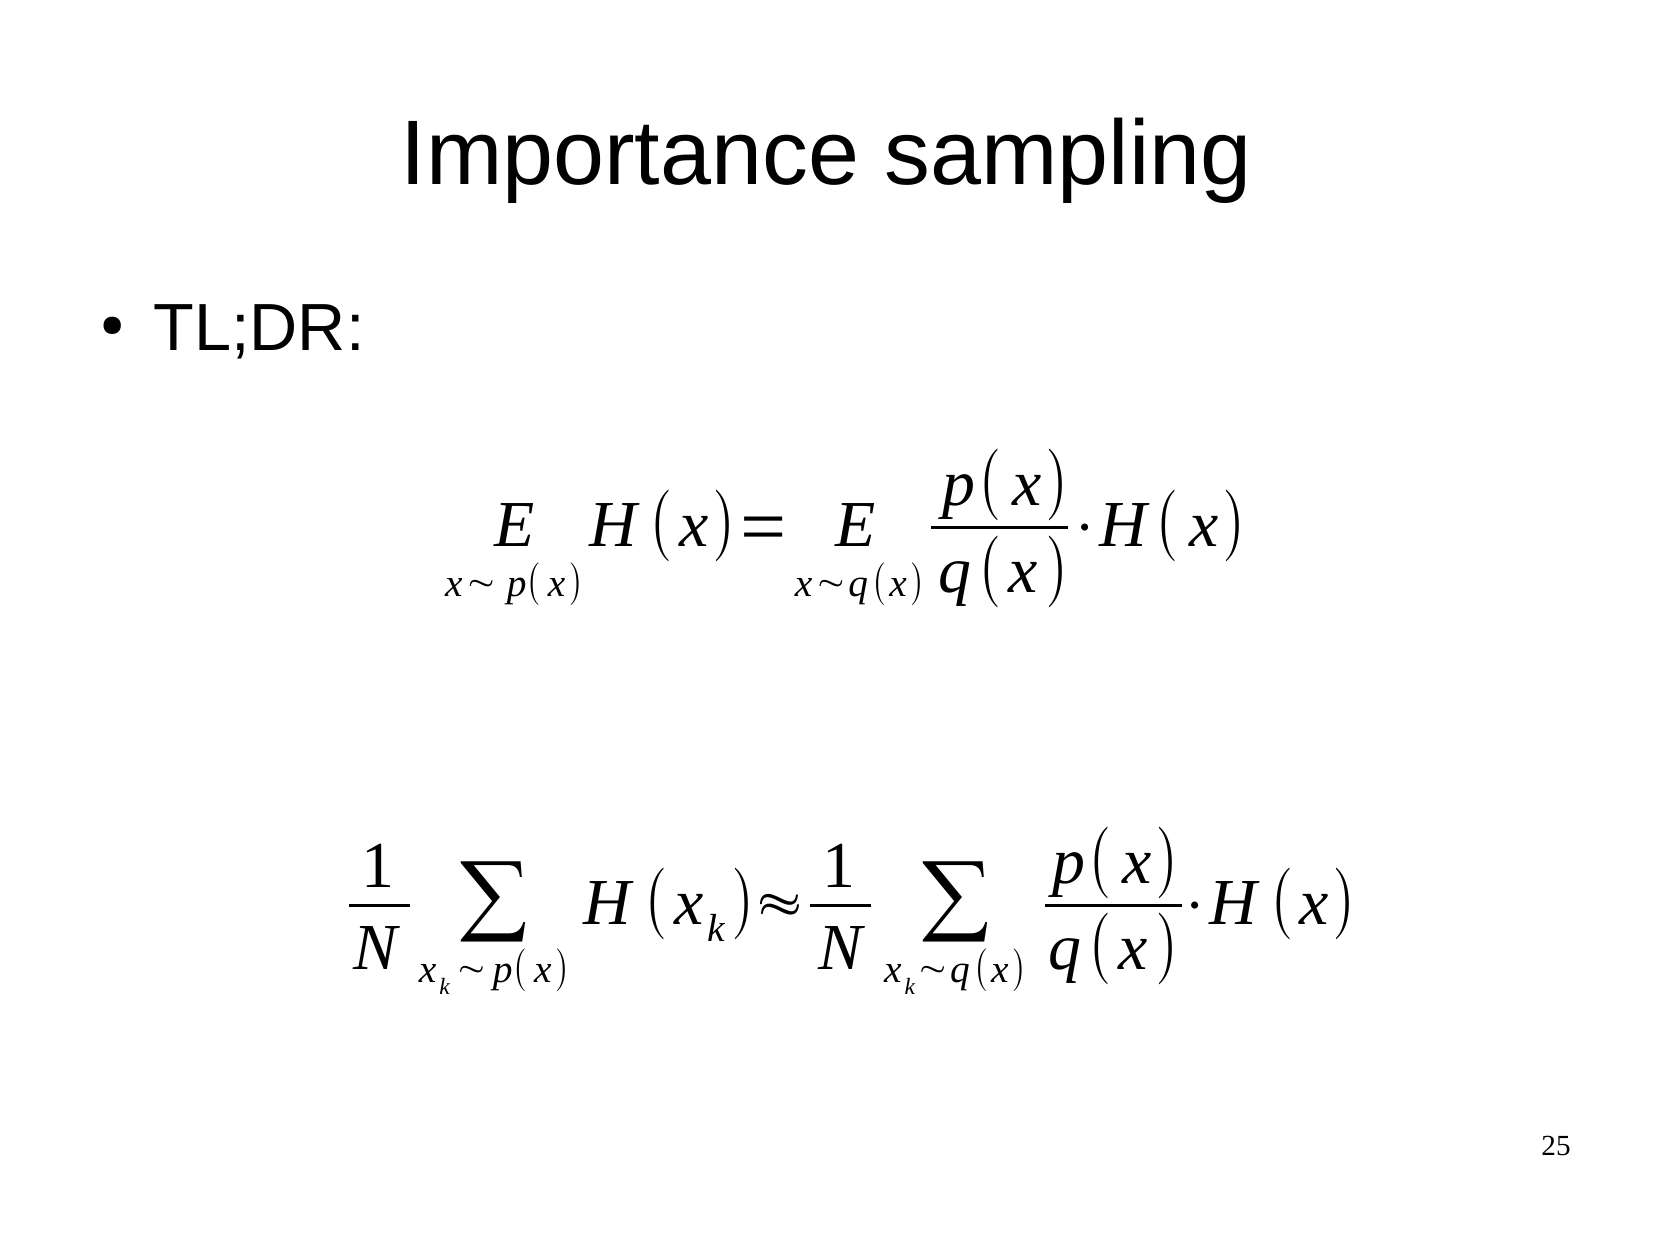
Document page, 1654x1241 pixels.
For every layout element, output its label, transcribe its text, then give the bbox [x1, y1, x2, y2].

chart [328, 822, 1372, 999]
title Importance sampling [82, 49, 1571, 257]
list TL;DR: [82, 290, 1571, 1010]
chart [428, 444, 1262, 612]
